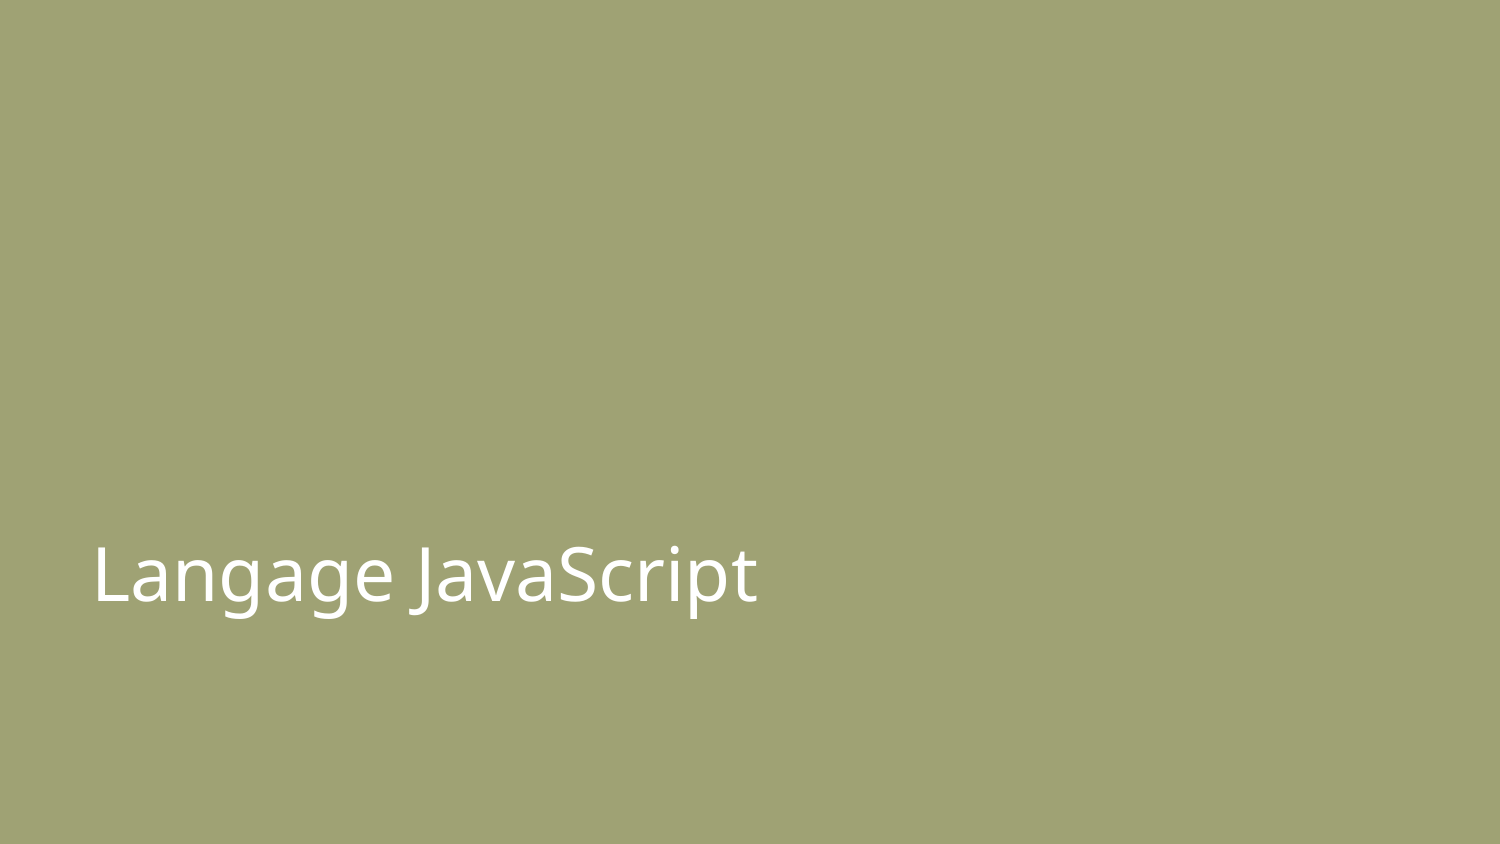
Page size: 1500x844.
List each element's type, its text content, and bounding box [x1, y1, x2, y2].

text_box Langage JavaScript [76, 488, 1341, 655]
